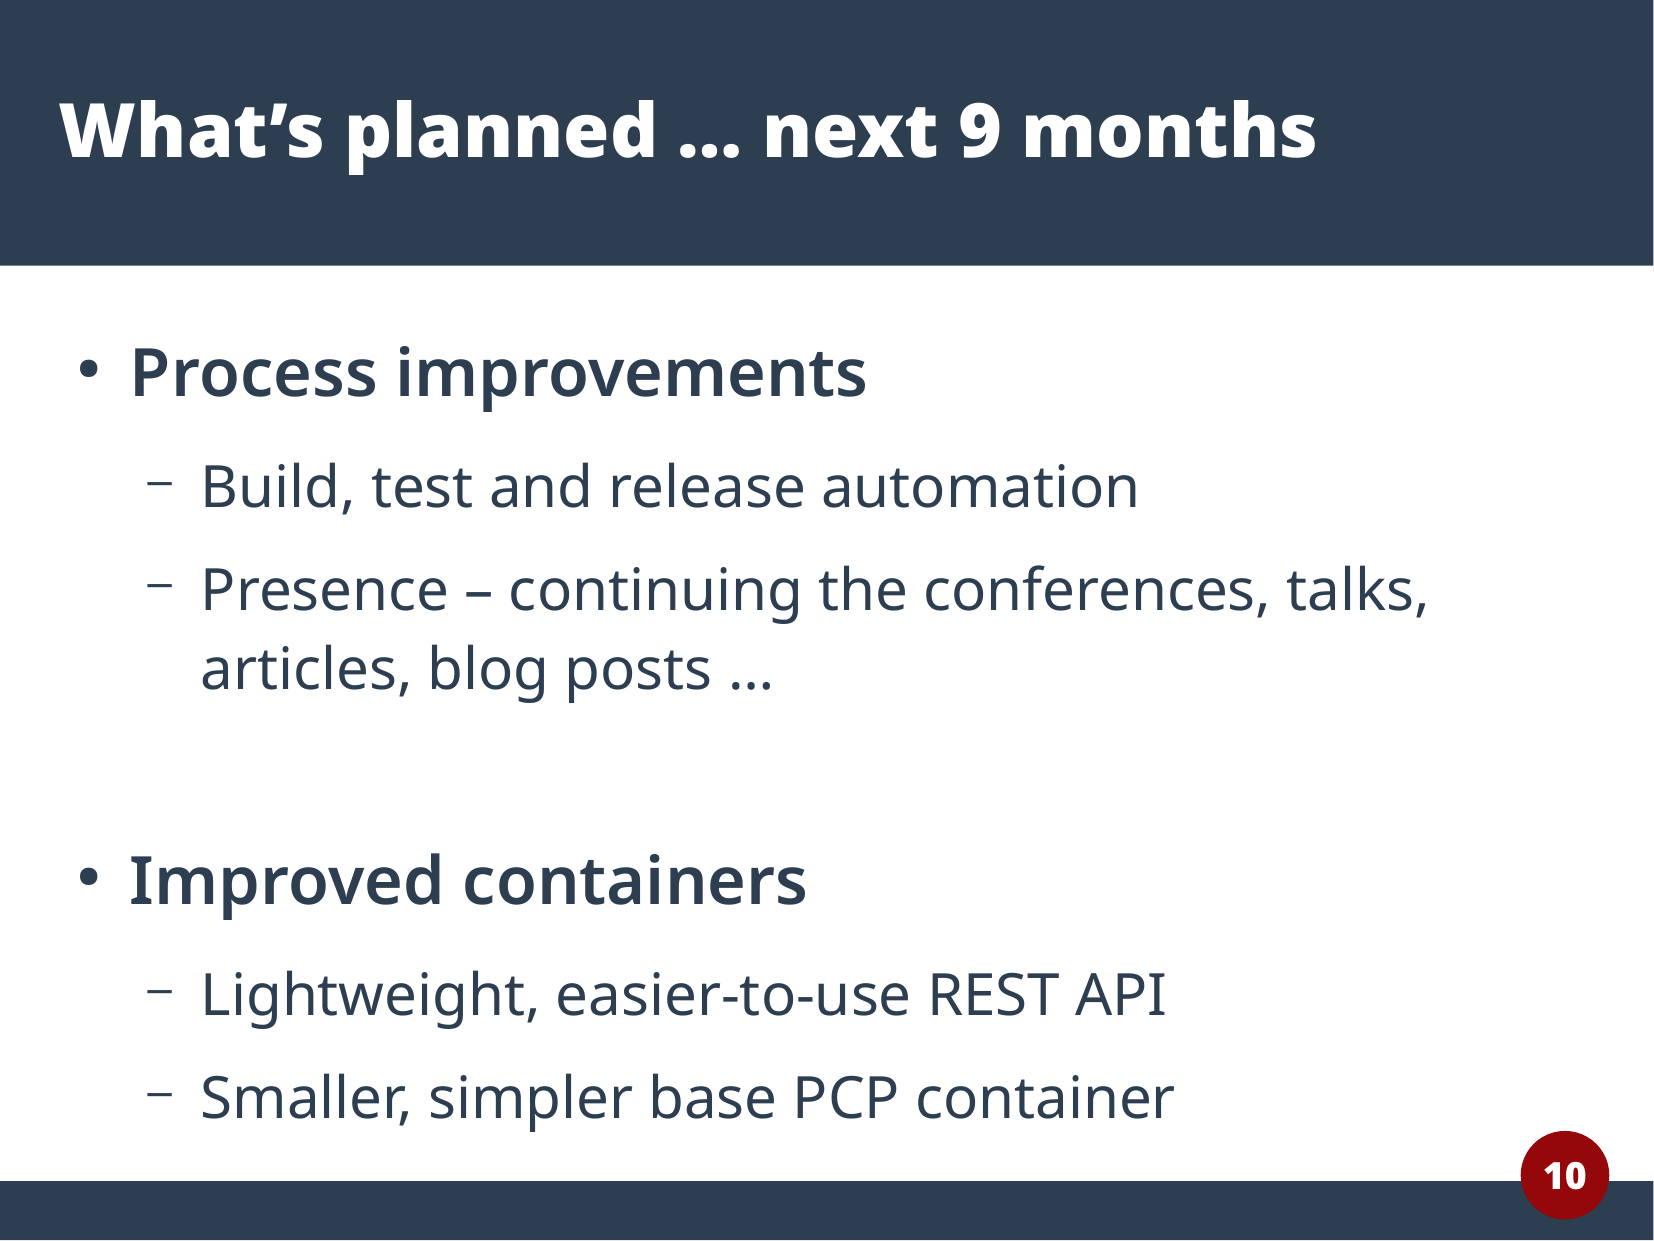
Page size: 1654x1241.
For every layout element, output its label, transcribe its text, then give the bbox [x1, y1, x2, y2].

title What’s planned … next 9 months [59, 49, 1595, 207]
list Process improvements Build, test and release automation Presence – continuing the conferences, talks, articles, blog posts … Improved containers Lightweight, easier-to-use REST API Smaller, simpler base PCP container [59, 324, 1595, 1152]
